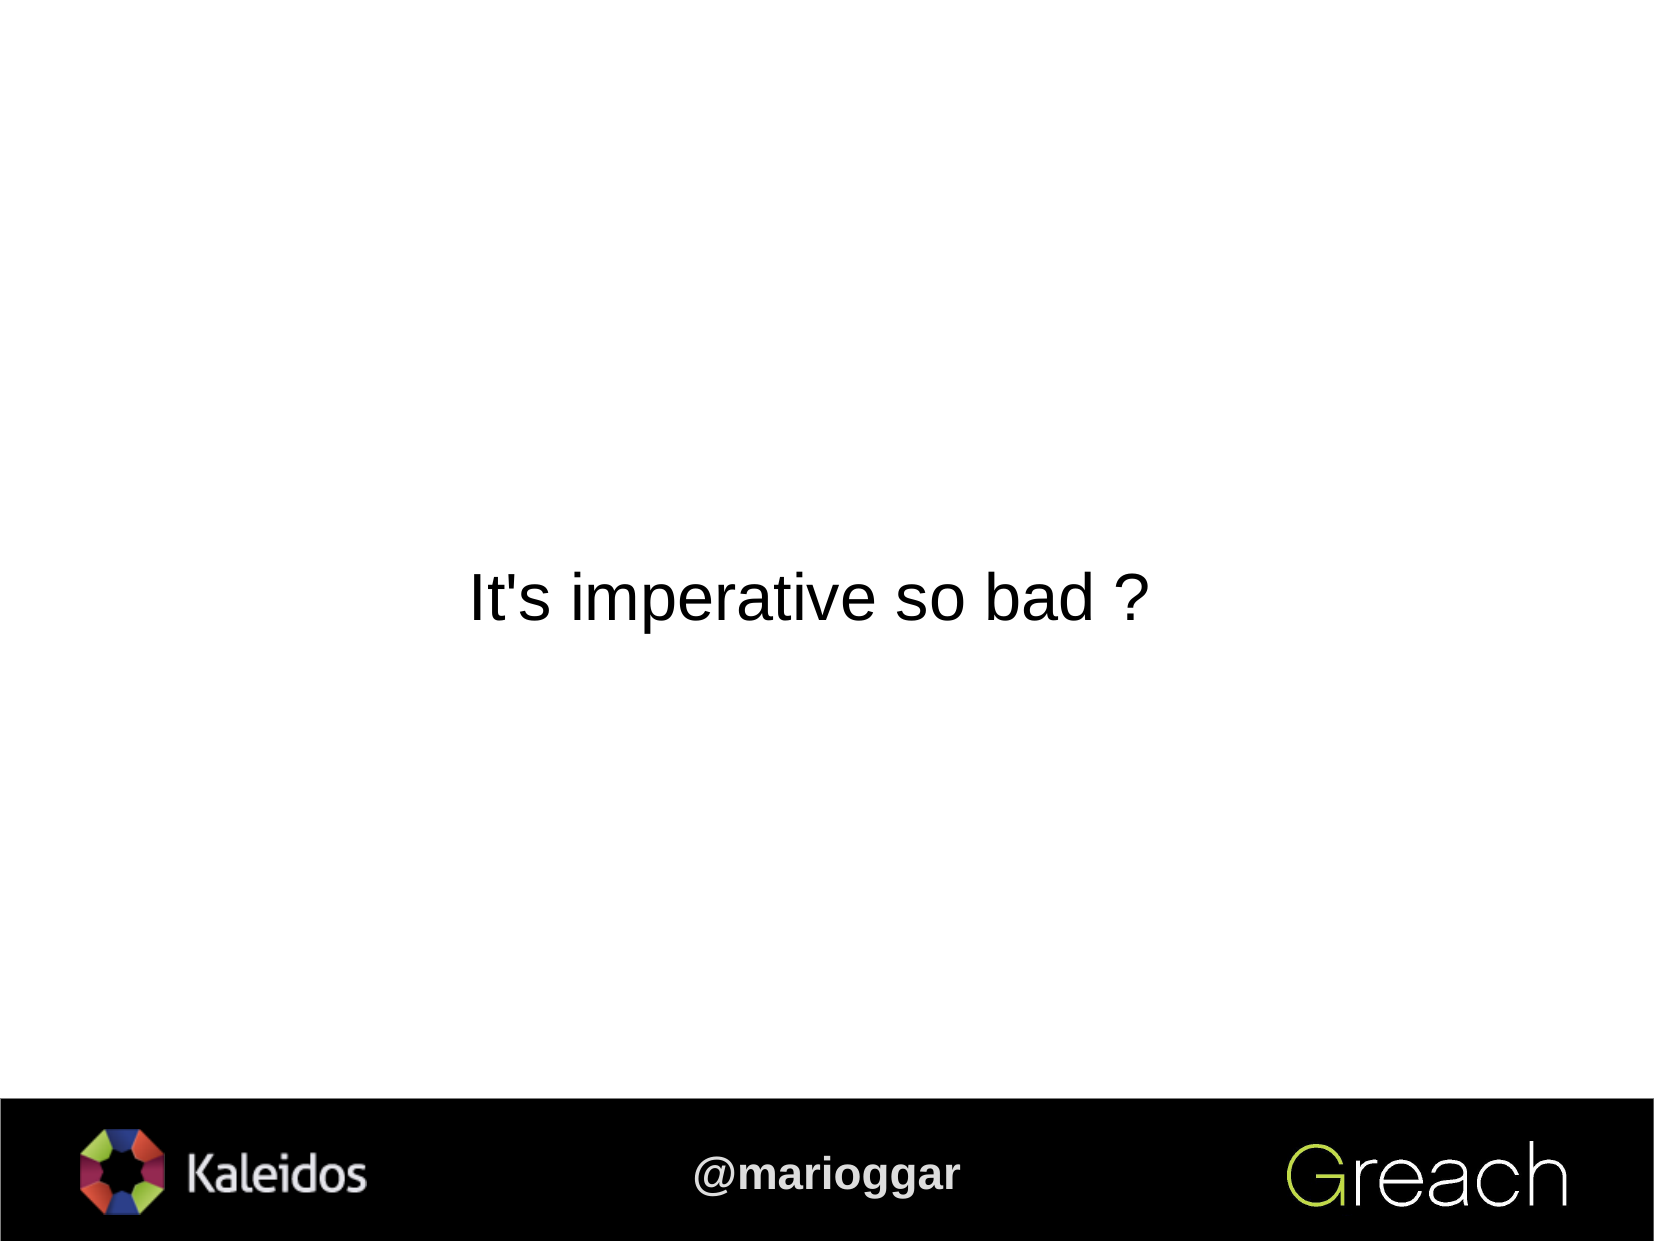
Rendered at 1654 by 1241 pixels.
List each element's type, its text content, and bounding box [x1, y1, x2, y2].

picture [1287, 1141, 1571, 1216]
picture [80, 1129, 367, 1215]
subtitle It's imperative so bad ? [82, 290, 1538, 1010]
